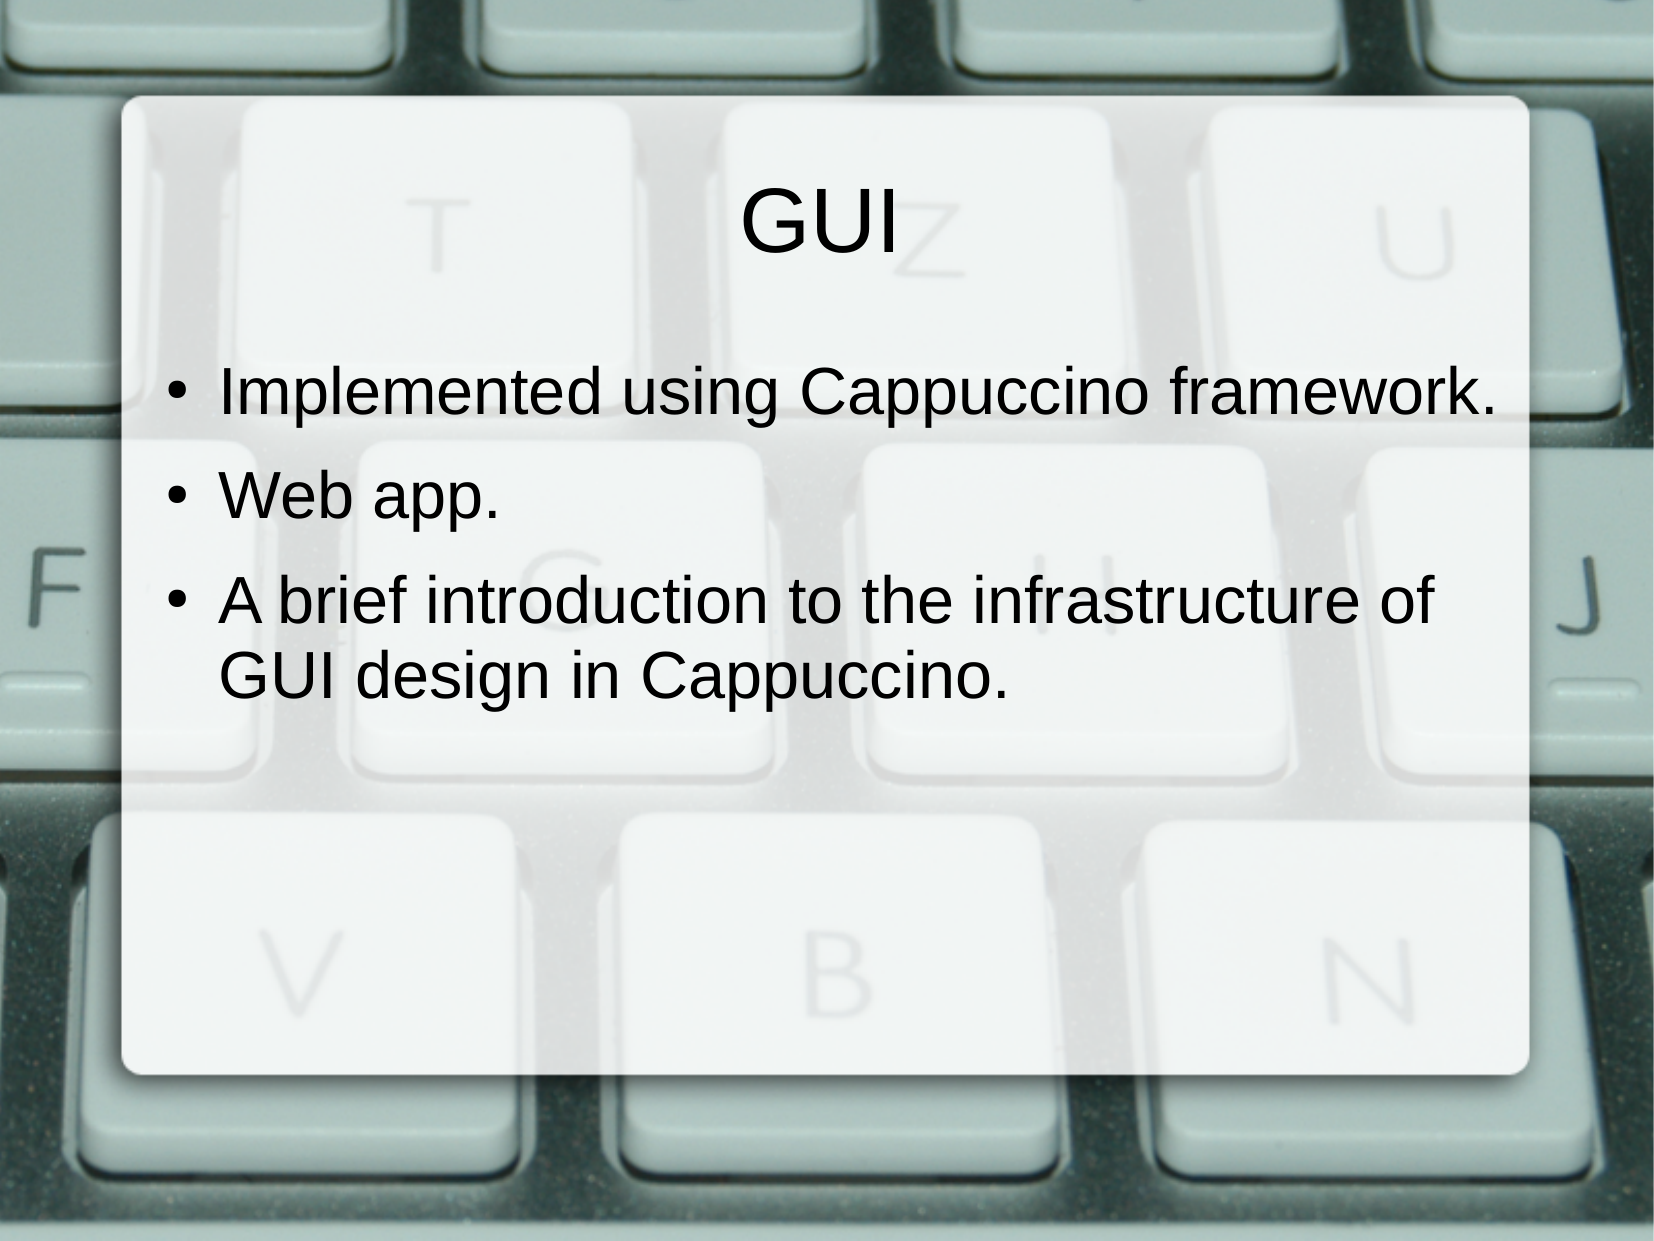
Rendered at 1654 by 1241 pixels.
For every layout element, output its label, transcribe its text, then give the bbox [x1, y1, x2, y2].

title GUI [135, 125, 1506, 318]
picture [0, 0, 1654, 1241]
list Implemented using Cappuccino framework. Web app. A brief introduction to the infrastructure of GUI design in Cappuccino. [147, 354, 1506, 1159]
